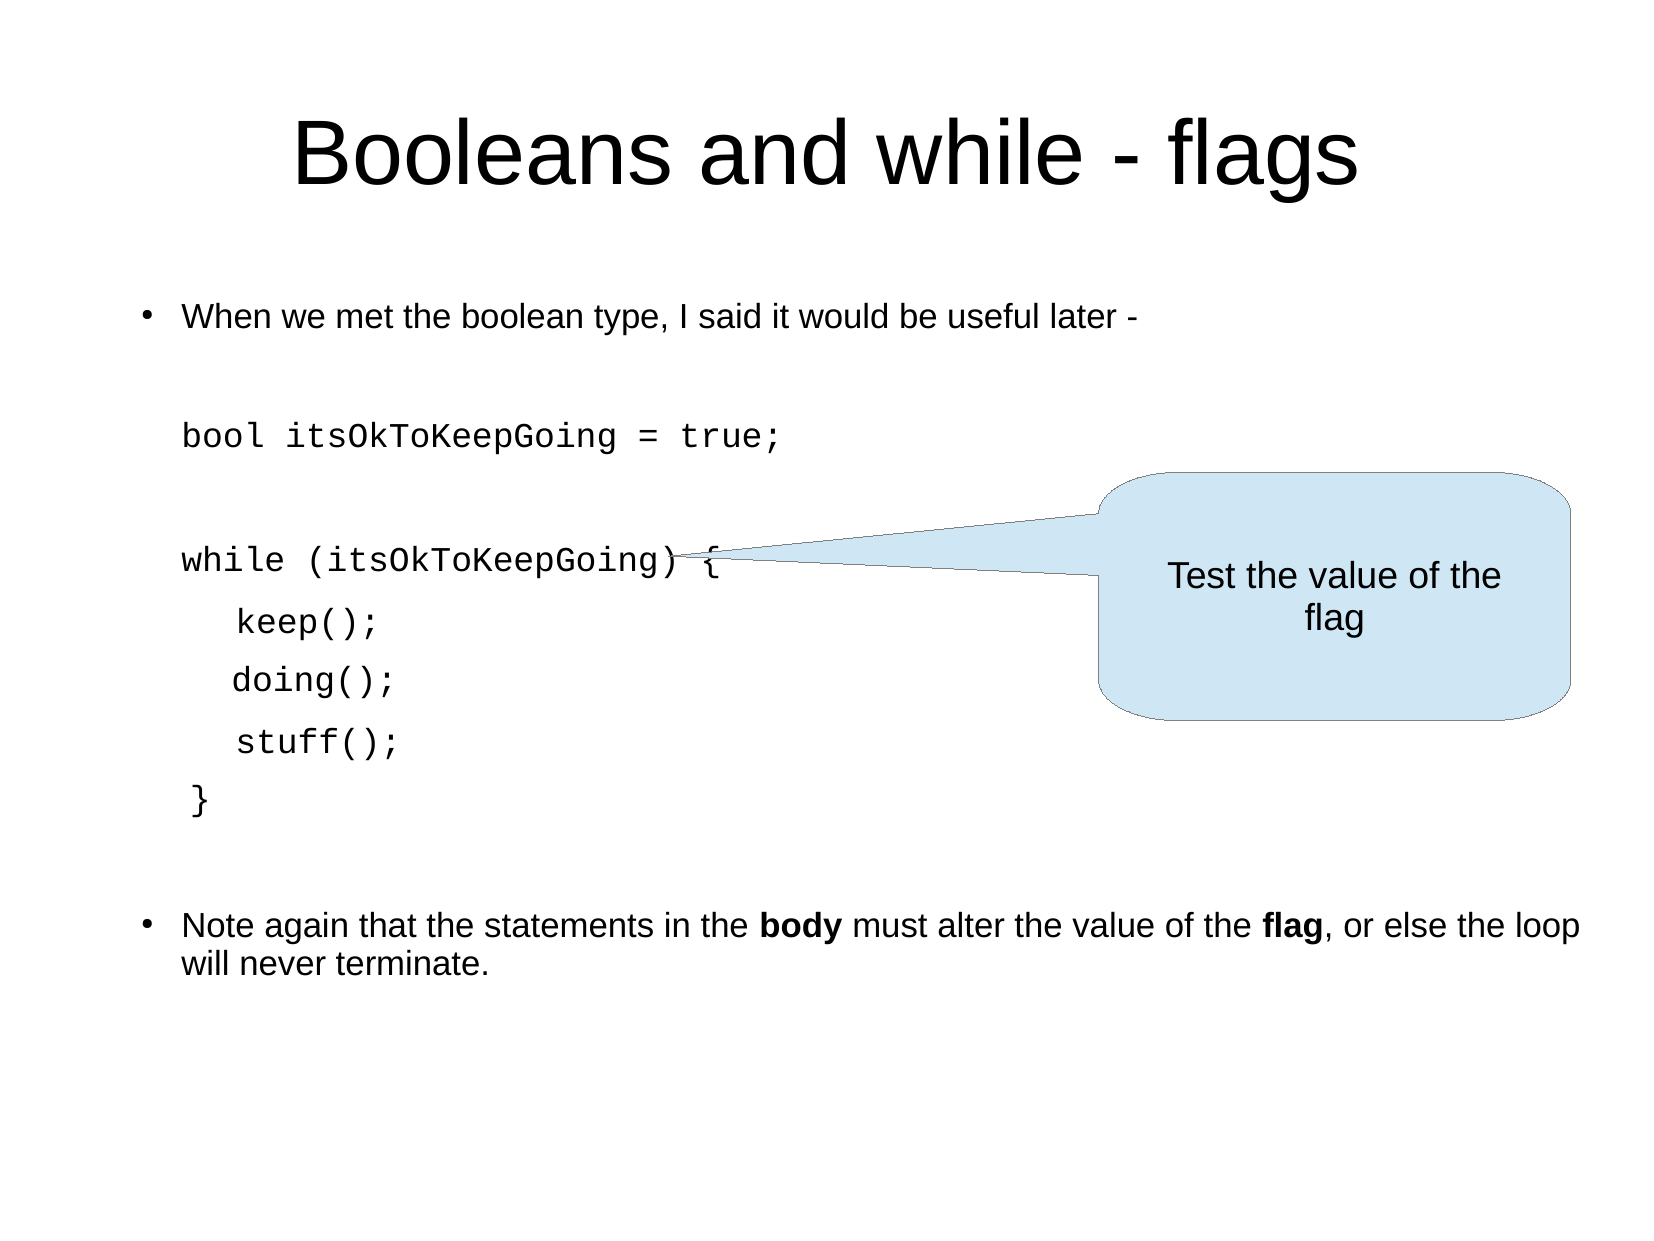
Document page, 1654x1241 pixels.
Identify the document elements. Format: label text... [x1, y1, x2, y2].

text_box Test the value of the flag [668, 472, 1571, 721]
title Booleans and while - flags [82, 49, 1571, 257]
list When we met the boolean type, I said it would be useful later - bool itsOkToKeepGoing = true; while (itsOkToKeepGoing) { keep(); doing(); stuff(); } Note again that the statements in the body must alter the value of the flag, or else the loop will never terminate. [127, 296, 1583, 1170]
